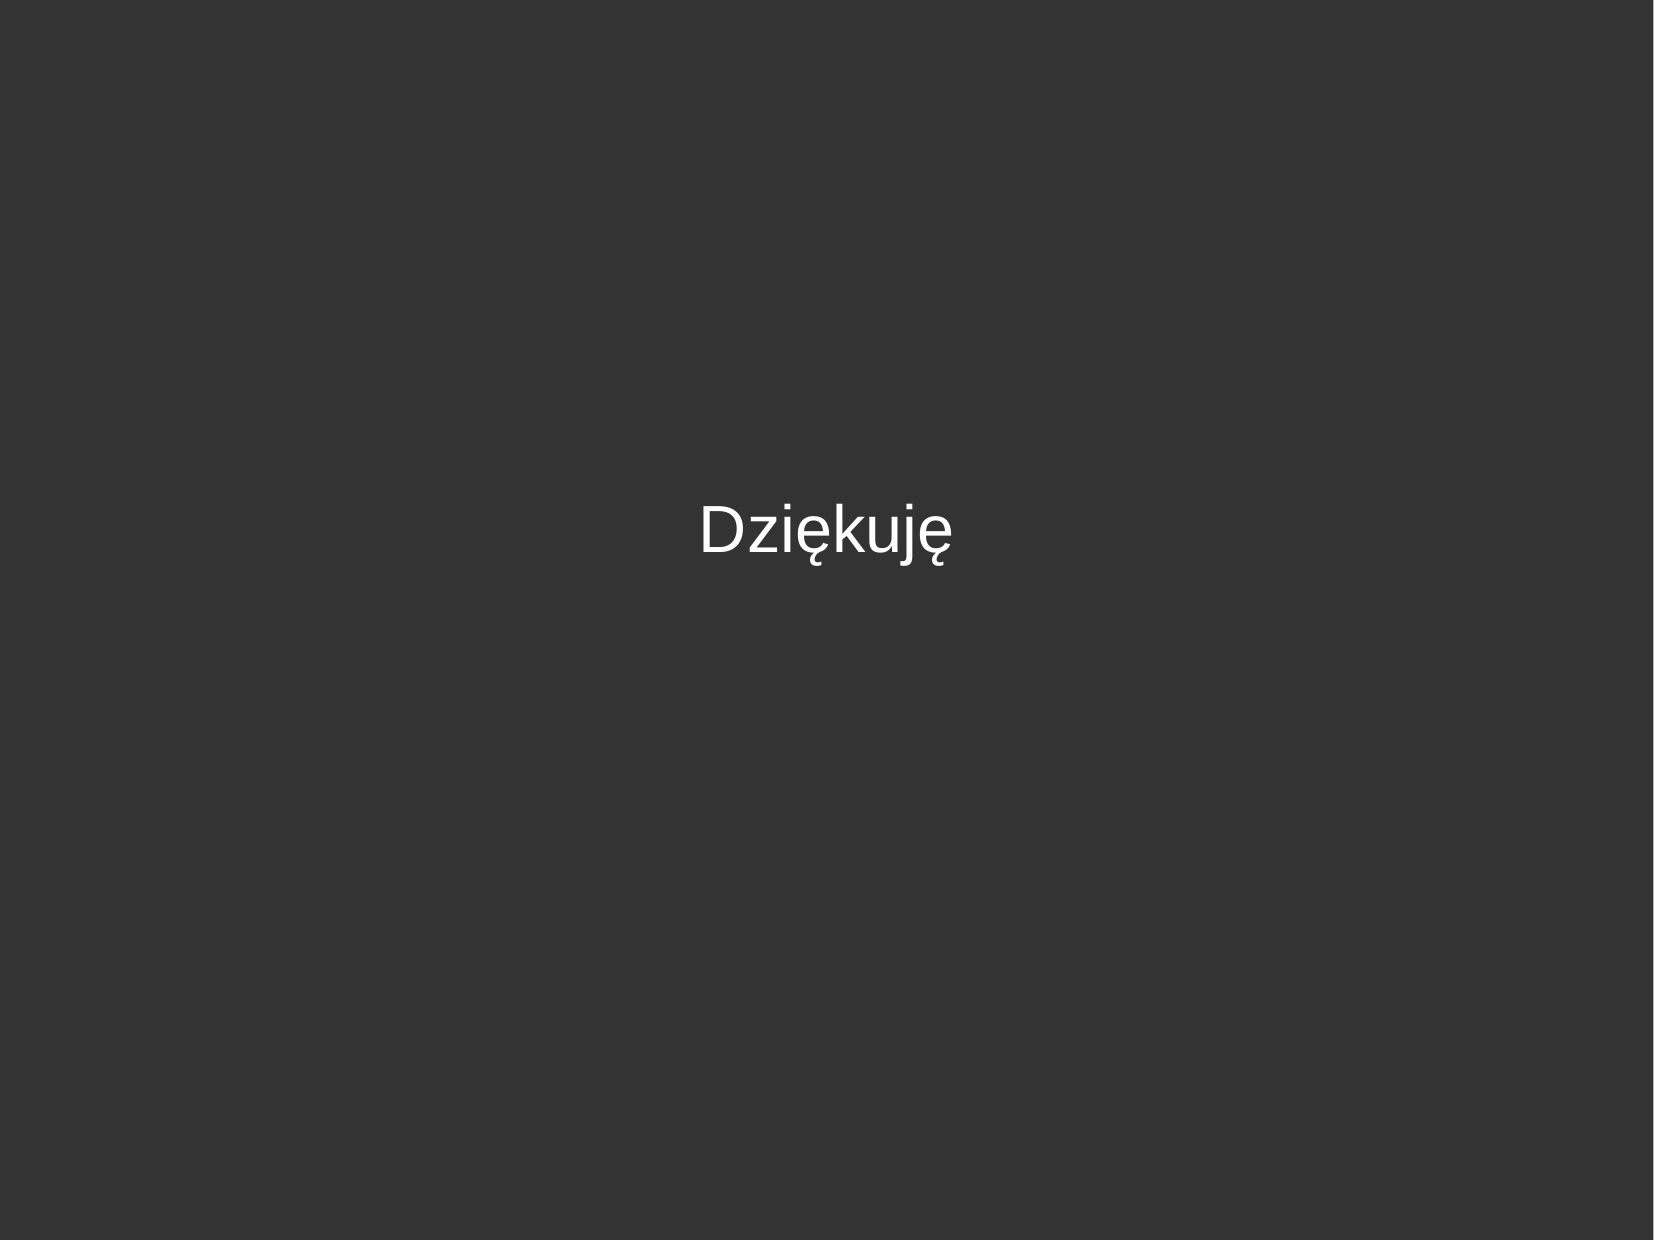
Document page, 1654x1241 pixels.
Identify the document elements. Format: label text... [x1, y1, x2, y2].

subtitle Dziękuję [82, 49, 1571, 1010]
